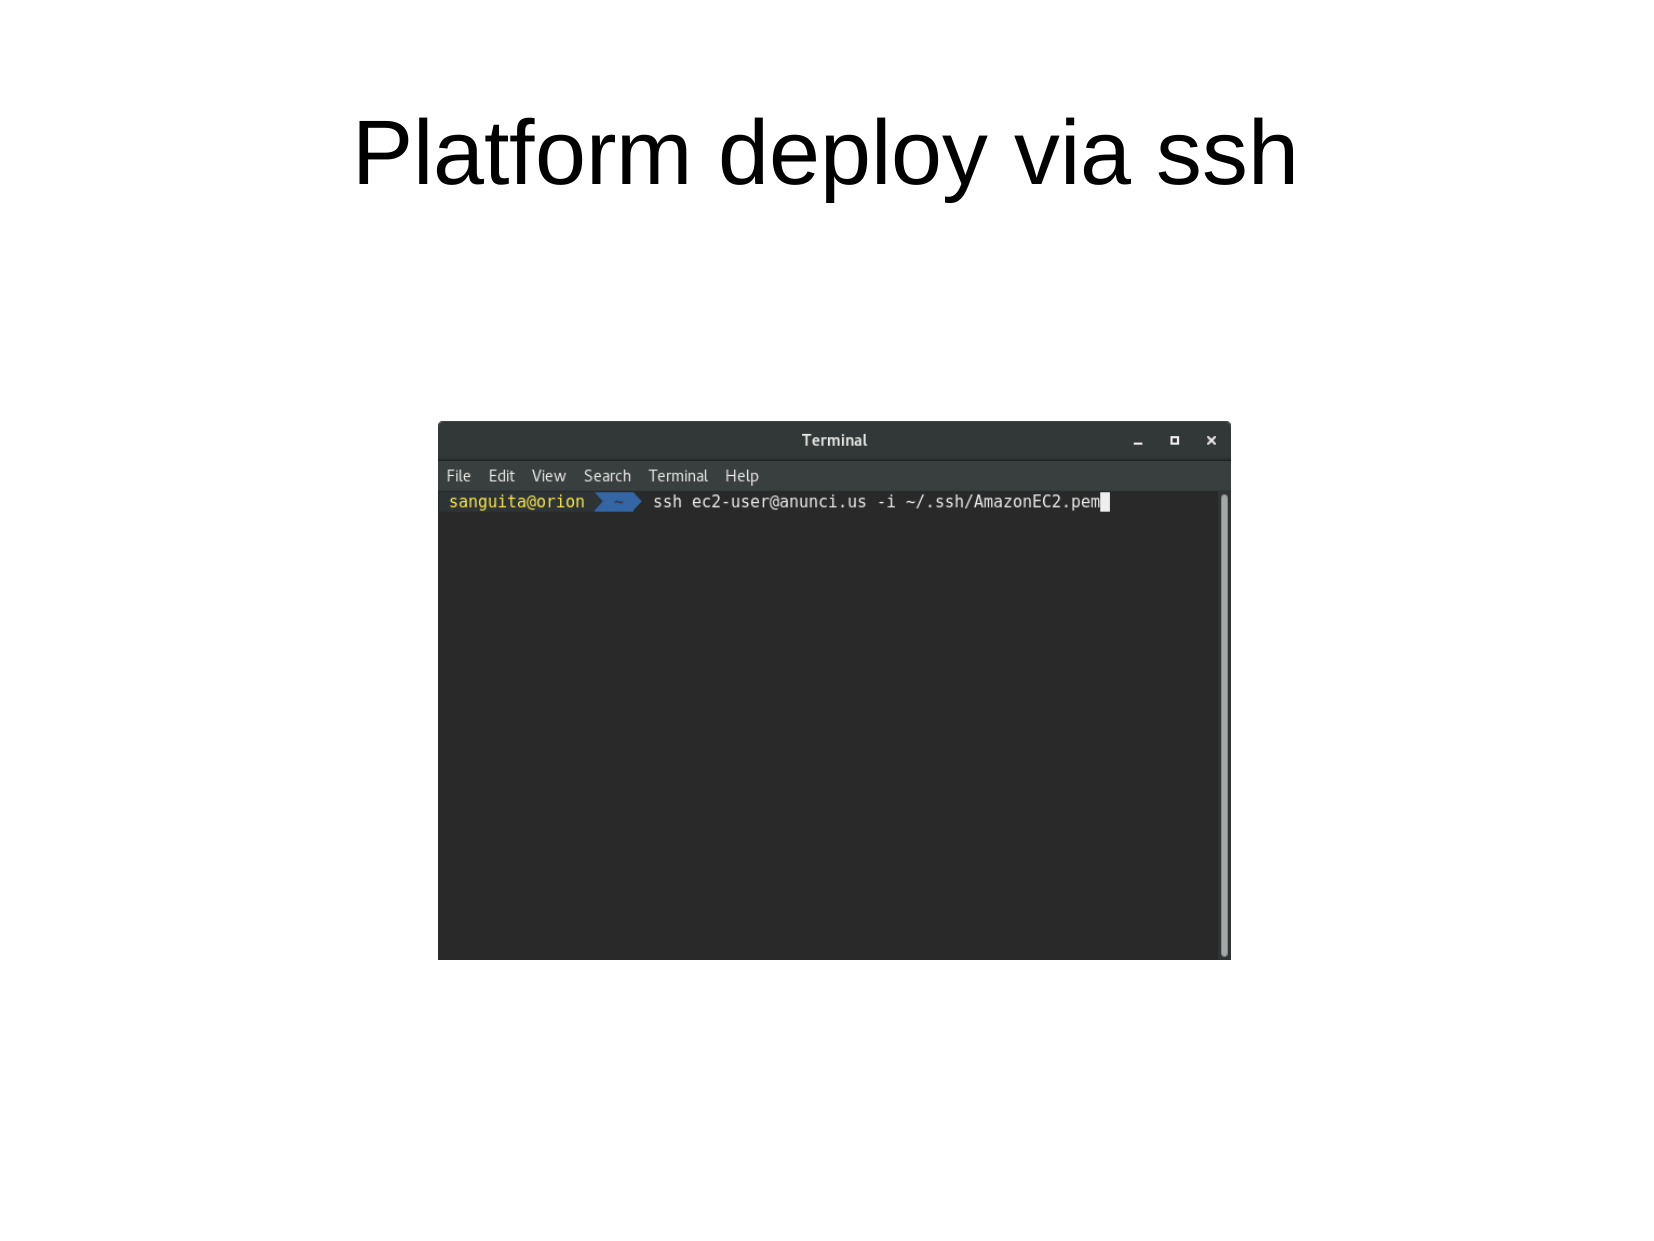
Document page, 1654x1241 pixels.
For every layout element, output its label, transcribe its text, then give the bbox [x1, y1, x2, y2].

title Platform deploy via ssh [82, 49, 1571, 257]
picture [438, 421, 1231, 961]
